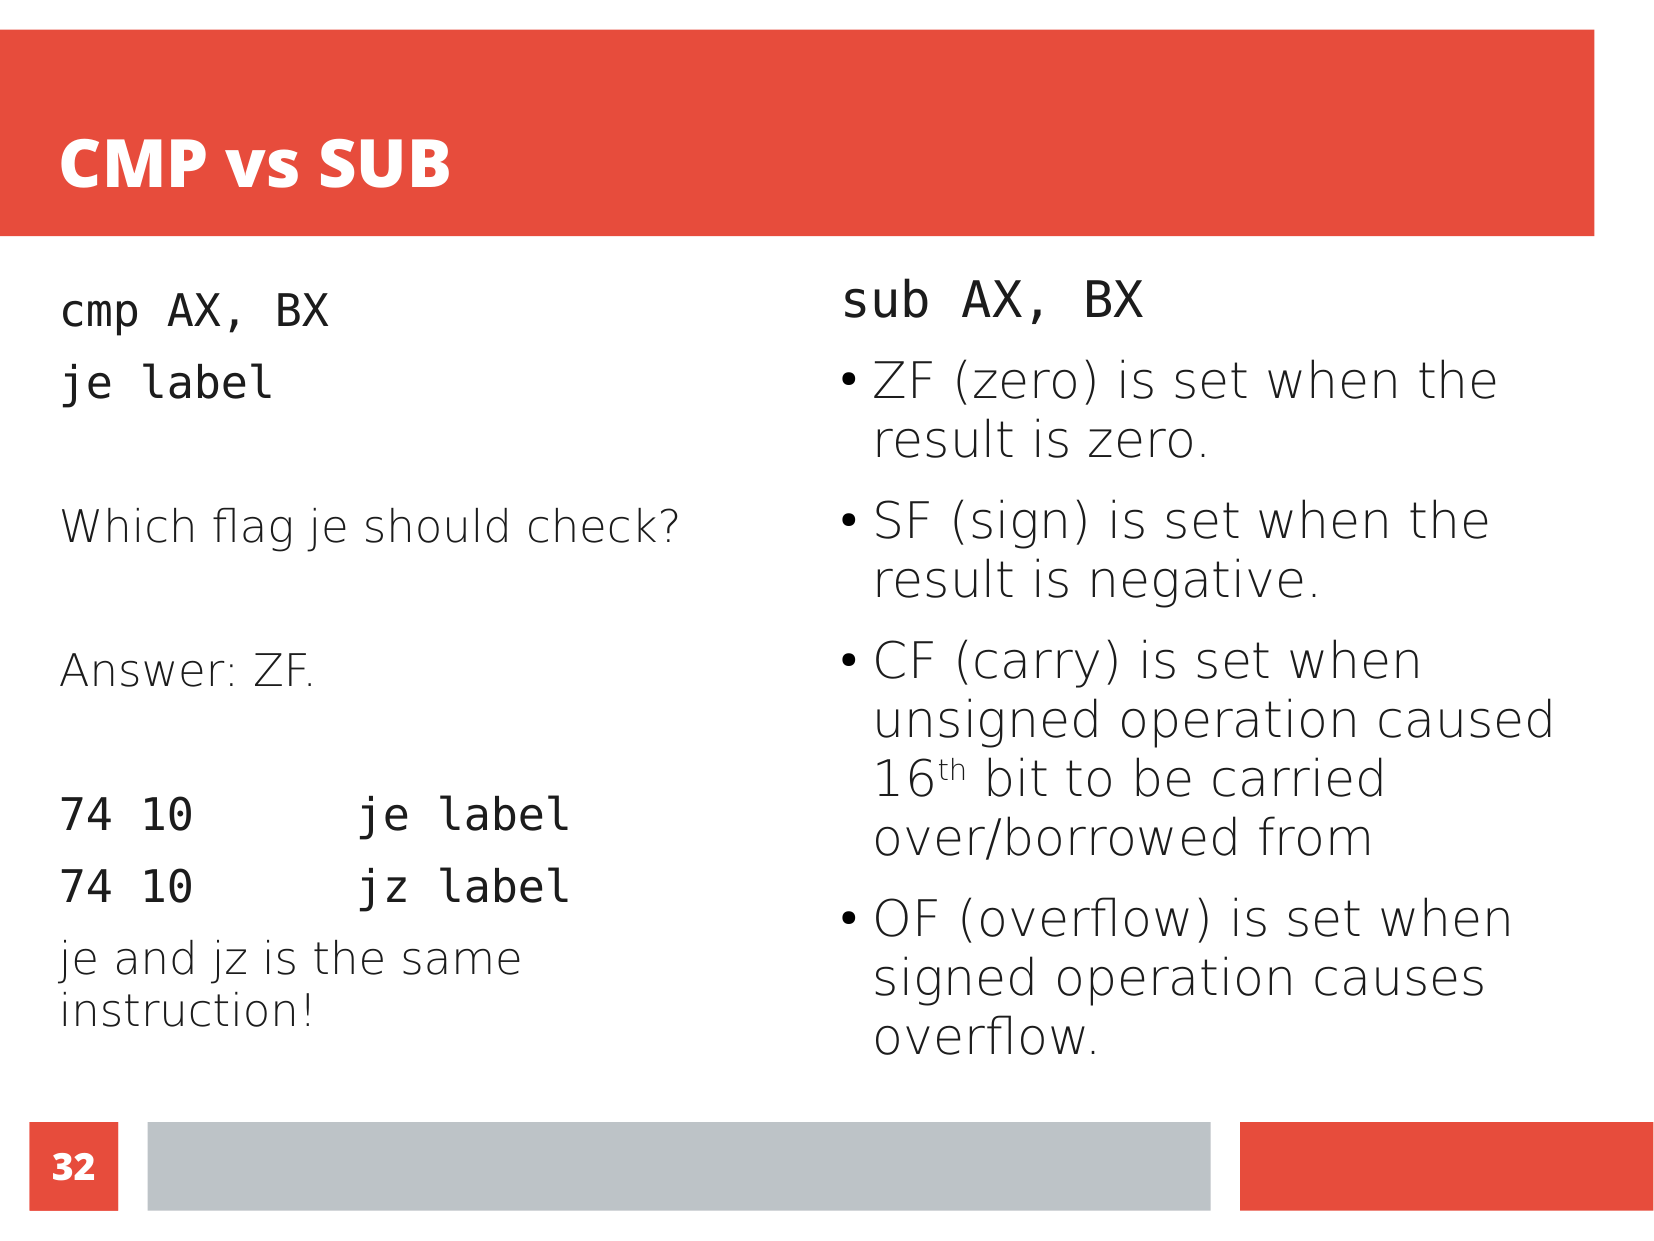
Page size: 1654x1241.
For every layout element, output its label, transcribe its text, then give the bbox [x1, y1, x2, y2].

title CMP vs SUB [59, 59, 1595, 207]
list sub AX, BX ZF (zero) is set when the result is zero. SF (sign) is set when the result is negative. CF (carry) is set when unsigned operation caused 16th bit to be carried over/borrowed from OF (overflow) is set when signed operation causes overflow. [840, 270, 1561, 1068]
list cmp AX, BX je label Which flag je should check? Answer: ZF. 74 10 je label 74 10 jz label je and jz is the same instruction! [59, 285, 691, 1093]
